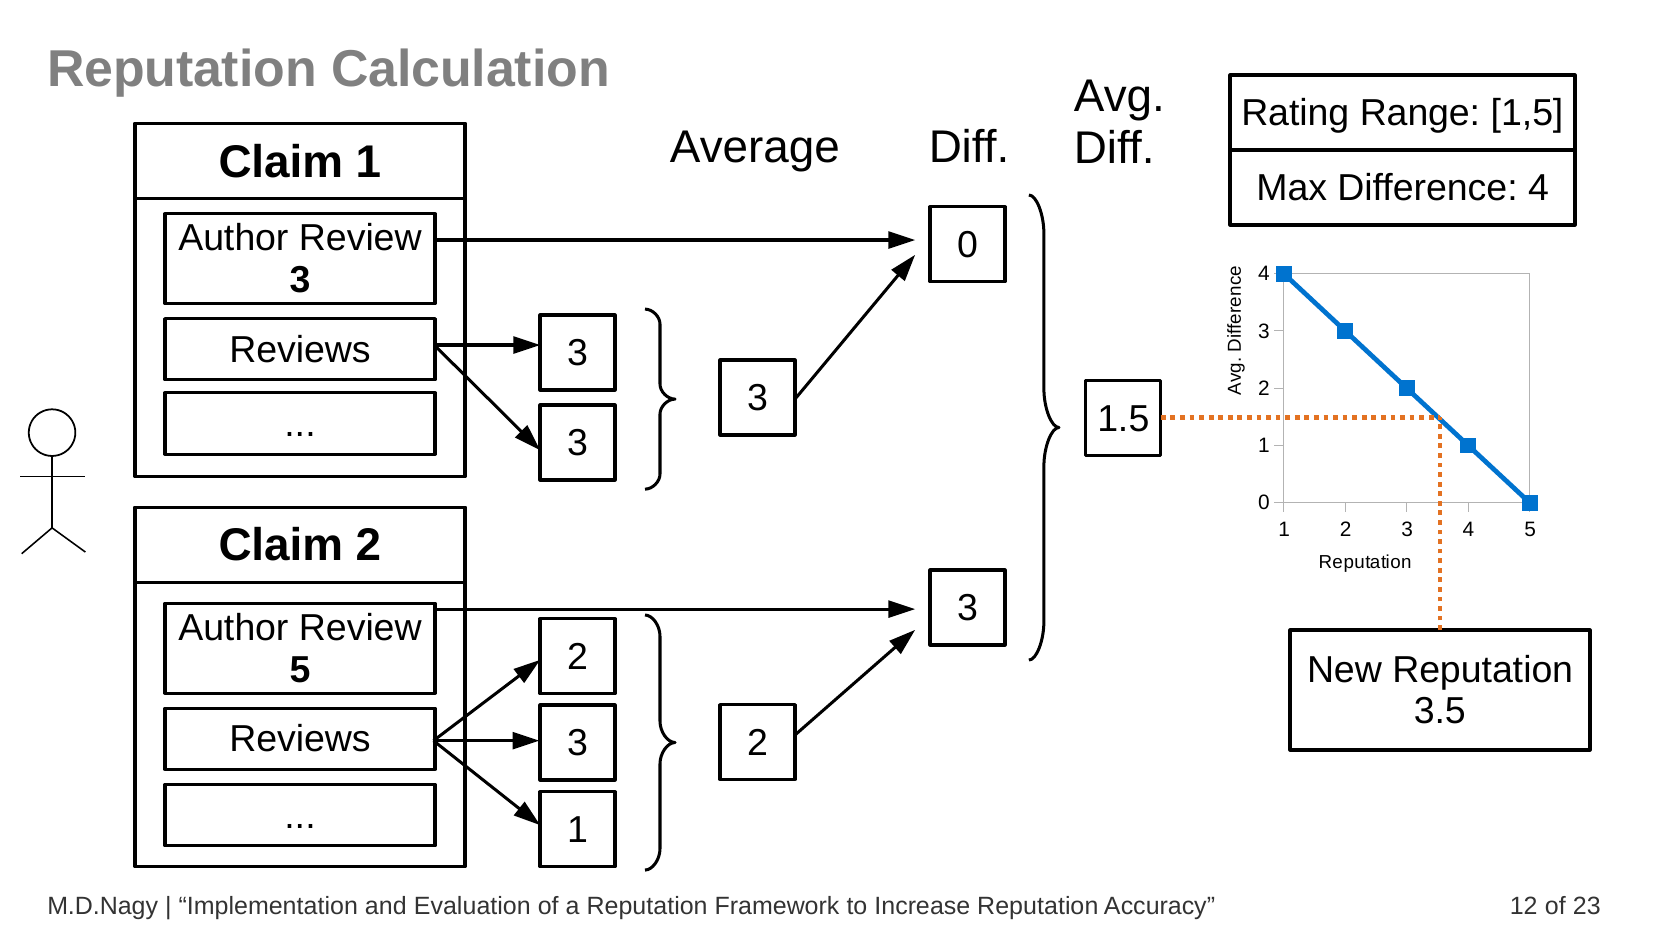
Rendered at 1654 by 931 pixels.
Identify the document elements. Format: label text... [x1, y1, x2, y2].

text_box Claim 1 [135, 123, 466, 199]
text_box 3 [540, 705, 616, 781]
title Reputation Calculation [47, 39, 1471, 98]
text_box Diff. [914, 114, 1025, 181]
text_box Author Review 5 [165, 603, 436, 694]
text_box Average [655, 113, 856, 181]
text_box Max Difference: 4 [1230, 151, 1576, 226]
text_box 2 [540, 618, 616, 694]
text_box Avg. Diff. [1059, 63, 1195, 232]
picture [15, 390, 91, 573]
chart [1191, 255, 1543, 606]
text_box 0 [930, 206, 1006, 282]
text_box 1 [540, 791, 616, 867]
text_box ... [165, 784, 436, 846]
text_box [440, 347, 466, 373]
text_box ... [165, 392, 436, 455]
text_box [135, 583, 466, 867]
text_box [440, 719, 466, 739]
text_box 1.5 [1085, 380, 1161, 456]
text_box New Reputation 3.5 [1290, 630, 1591, 751]
text_box 3 [720, 360, 796, 436]
text_box 3 [930, 570, 1006, 646]
text_box 3 [540, 405, 616, 481]
text_box Author Review 3 [165, 213, 436, 304]
text_box 2 [720, 704, 796, 780]
text_box [439, 742, 466, 763]
text_box [135, 199, 466, 477]
text_box 3 [540, 315, 616, 391]
text_box Rating Range: [1,5] [1230, 75, 1576, 151]
text_box Reviews [165, 708, 436, 770]
text_box Reviews [165, 318, 436, 380]
text_box Claim 2 [135, 507, 466, 583]
